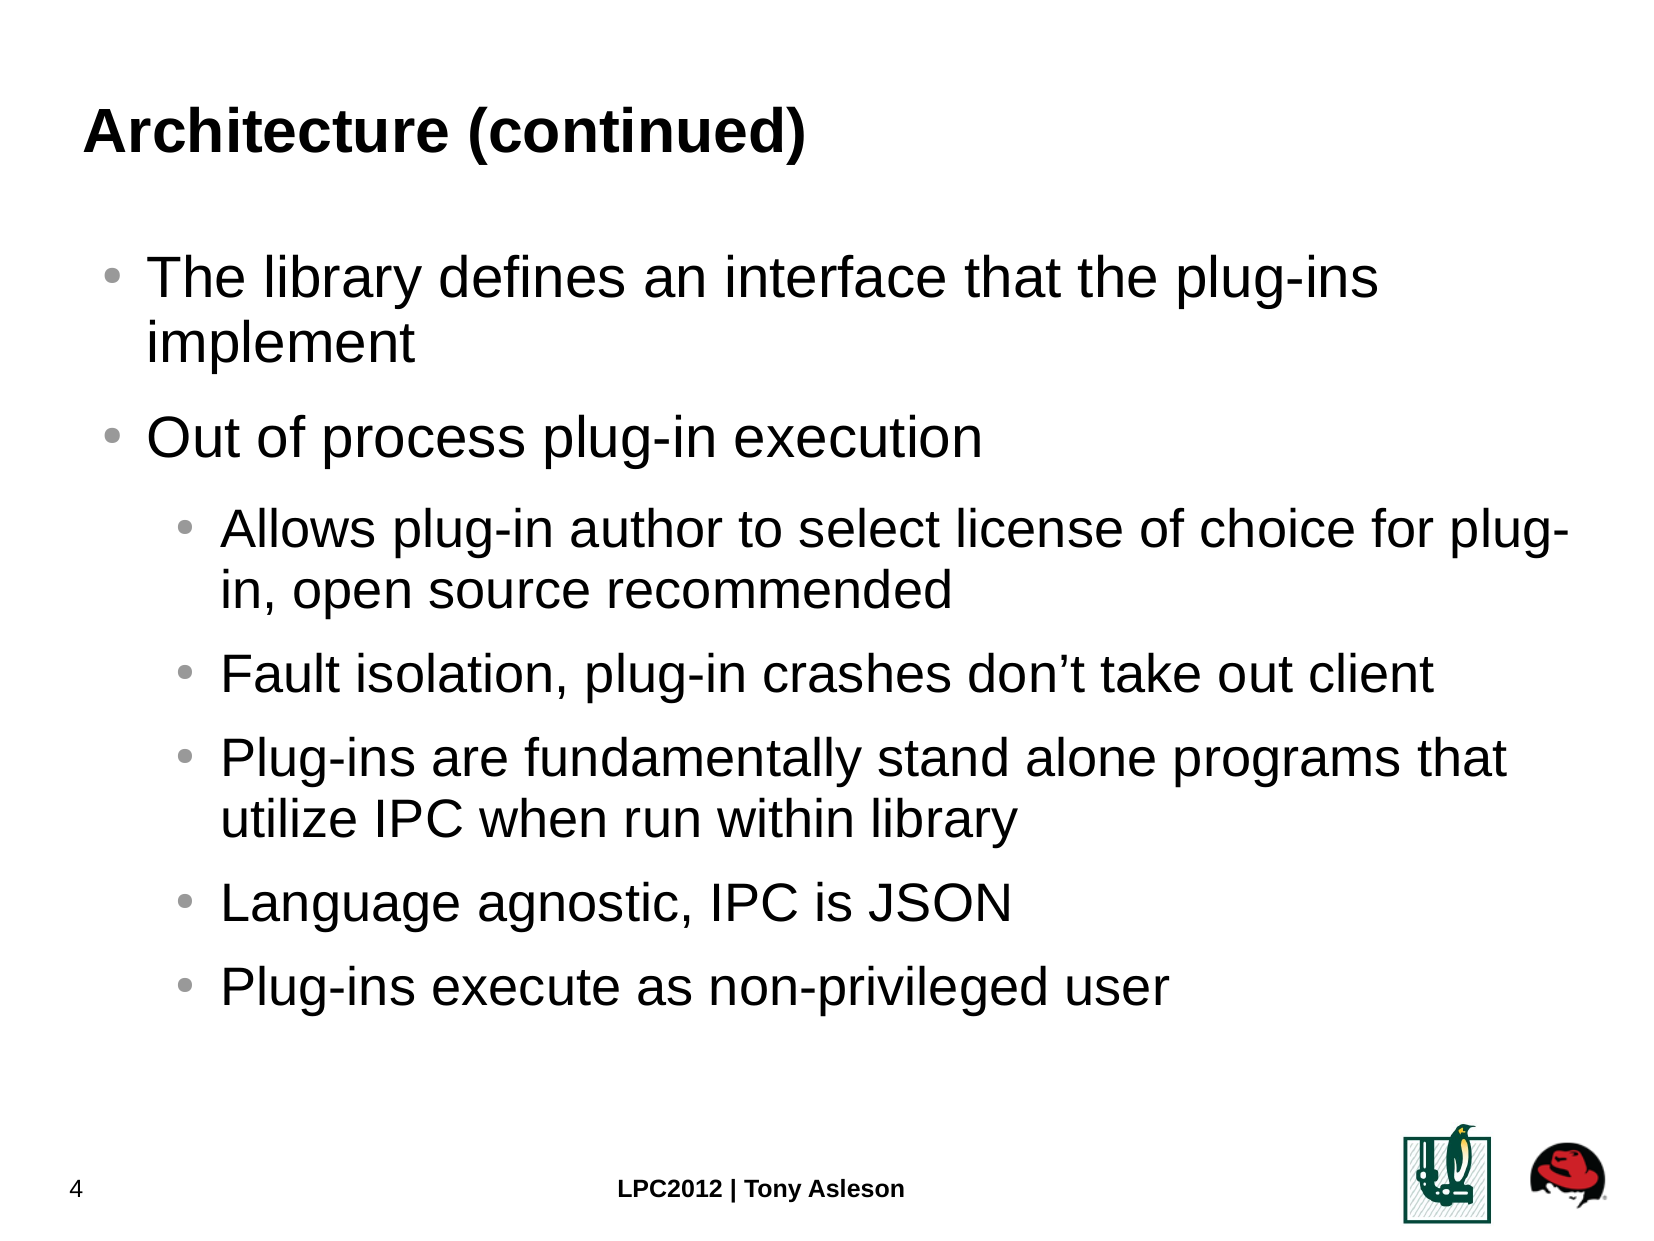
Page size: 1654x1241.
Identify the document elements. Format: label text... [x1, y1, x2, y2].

picture [1529, 1140, 1613, 1218]
list The library defines an interface that the plug-ins implement Out of process plug-in execution Allows plug-in author to select license of choice for plug-in, open source recommended Fault isolation, plug-in crashes don’t take out client Plug-ins are fundamentally stand alone programs that utilize IPC when run within library Language agnostic, IPC is JSON Plug-ins execute as non-privileged user [86, 244, 1576, 1039]
title Architecture (continued) [82, 37, 1571, 226]
picture [1391, 1122, 1504, 1239]
